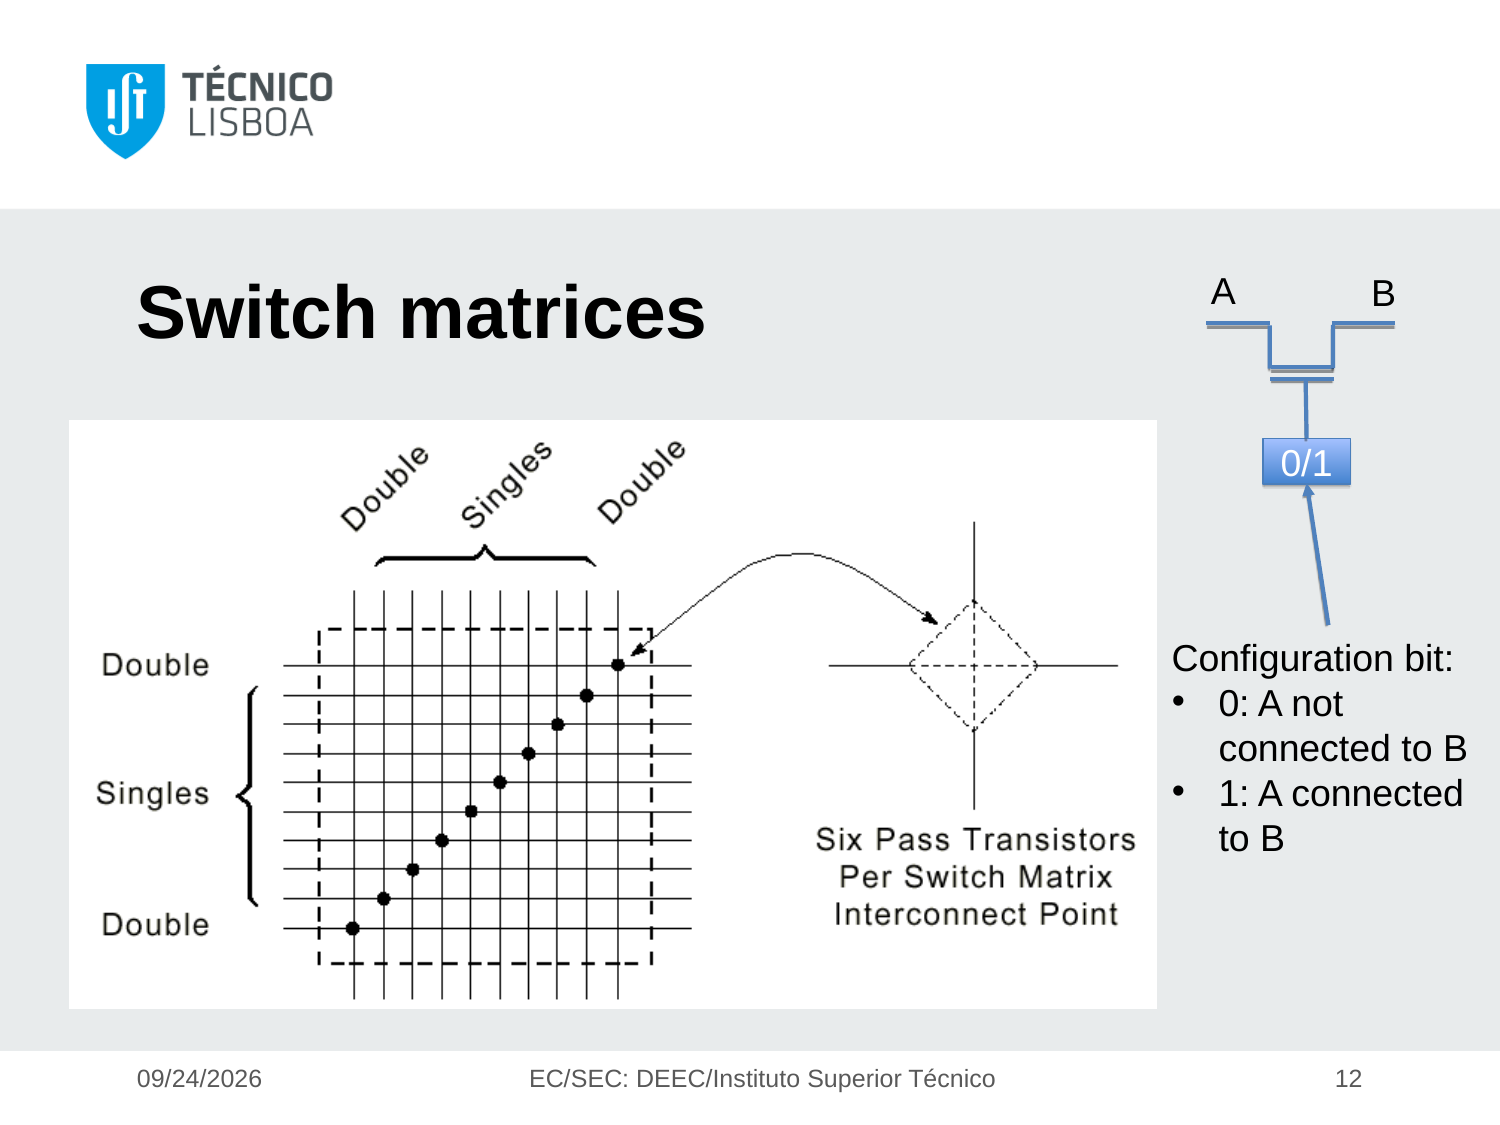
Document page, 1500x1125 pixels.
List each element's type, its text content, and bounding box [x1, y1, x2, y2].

text_box 0/1 [1263, 438, 1351, 484]
text_box A [1196, 259, 1251, 320]
picture [0, 0, 1500, 1125]
text_box B [1356, 261, 1412, 322]
footer EC/SEC: DEEC/Instituto Superior Técnico [512, 1052, 1021, 1103]
text_box Configuration bit: 0: A not connected to B 1: A connected to B [1156, 626, 1500, 866]
title Switch matrices [121, 237, 1378, 381]
slide_number 11/02/2020 [121, 1052, 425, 1103]
slide_number <number> [1077, 1052, 1378, 1103]
